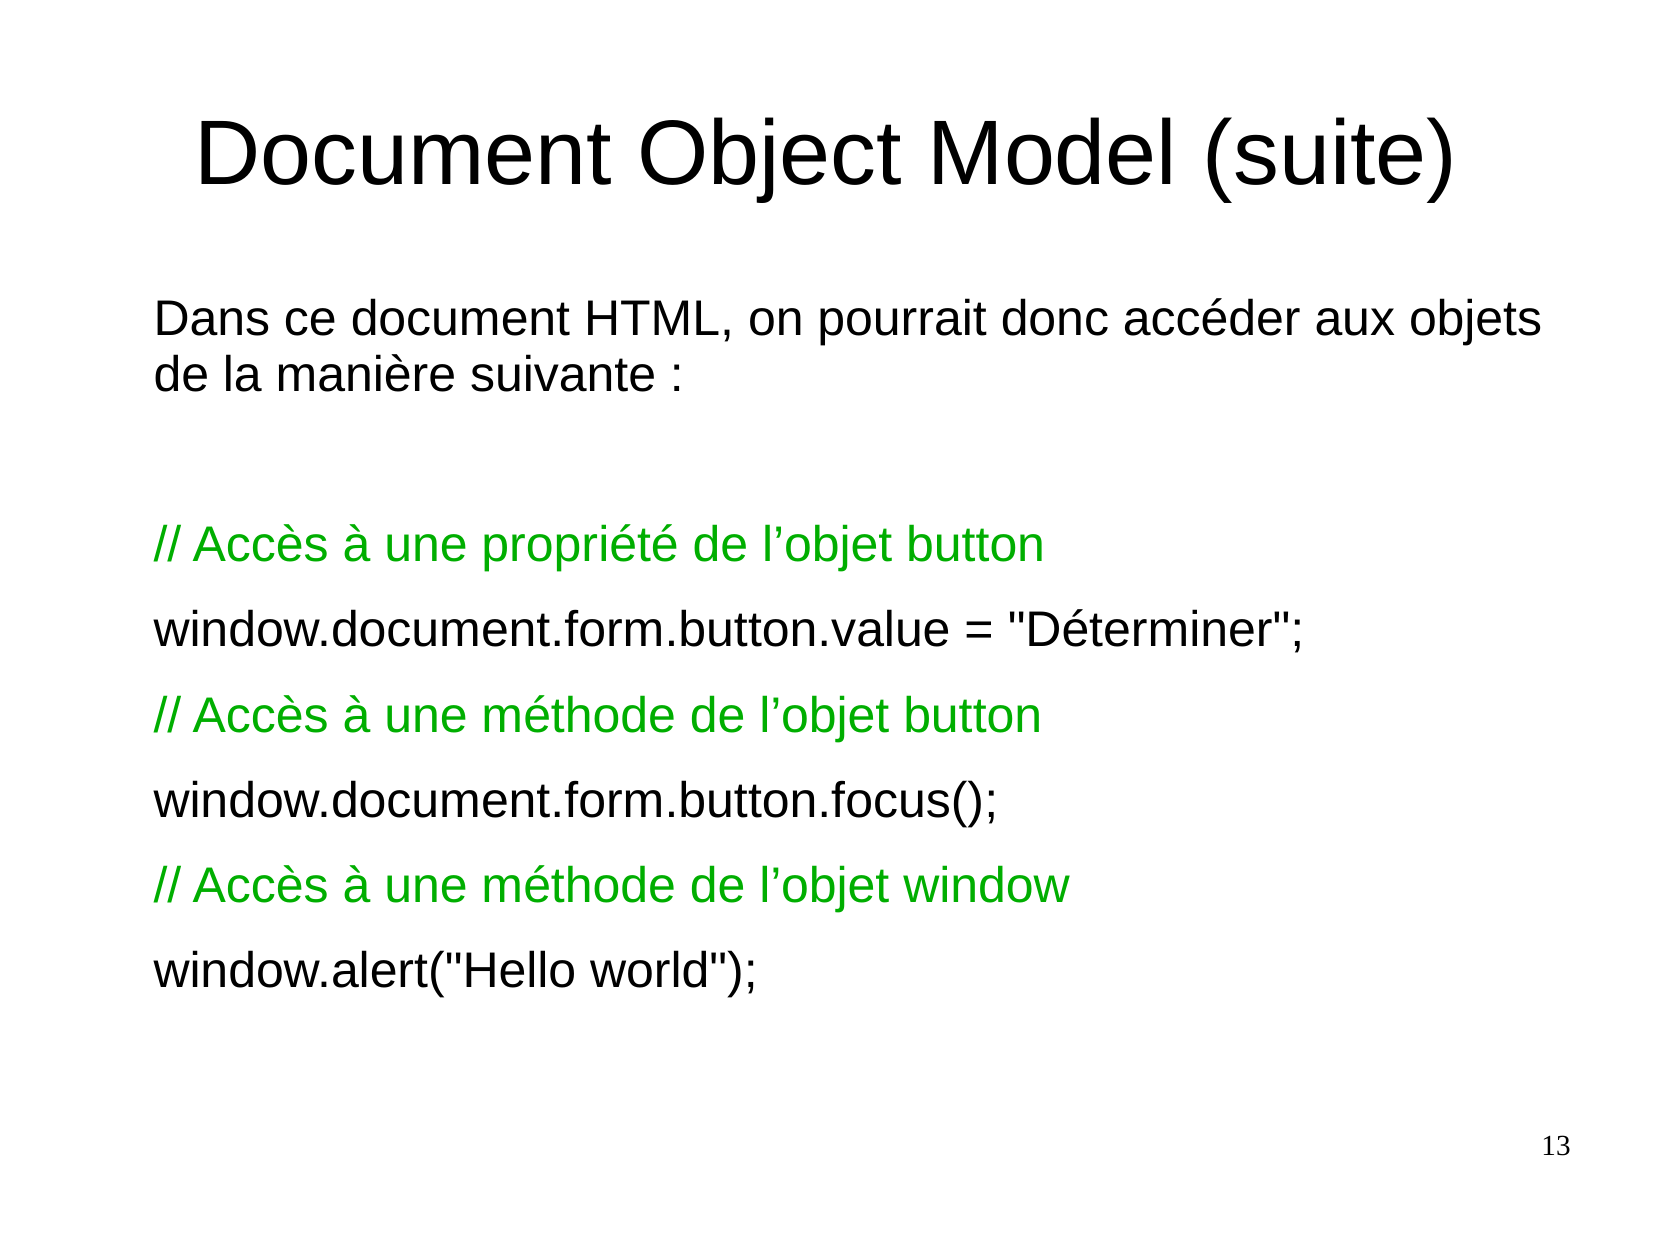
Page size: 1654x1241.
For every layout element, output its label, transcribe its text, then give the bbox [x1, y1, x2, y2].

title Document Object Model (suite) [82, 49, 1571, 257]
list Dans ce document HTML, on pourrait donc accéder aux objets de la manière suivante : // Accès à une propriété de l’objet button window.document.form.button.value = "Déterminer"; // Accès à une méthode de l’objet button window.document.form.button.focus(); // Accès à une méthode de l’objet window window.alert("Hello world"); [82, 290, 1571, 1109]
